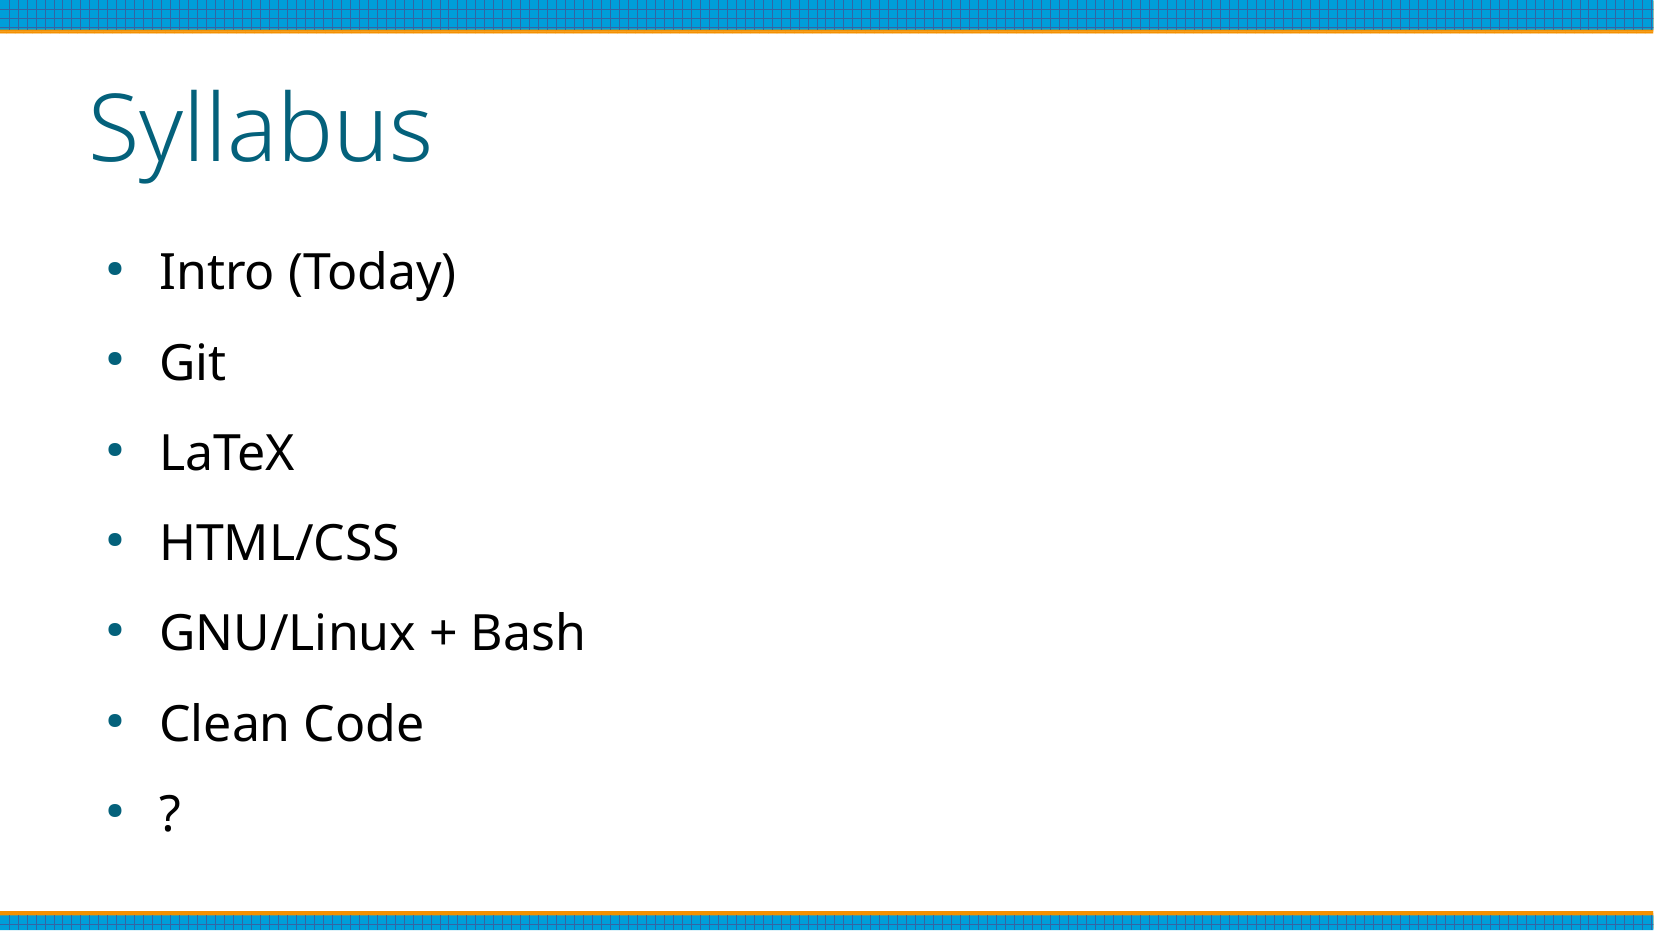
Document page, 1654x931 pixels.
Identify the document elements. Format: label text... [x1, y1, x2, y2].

list Intro (Today) Git LaTeX HTML/CSS GNU/Linux + Bash Clean Code ? [88, 236, 1565, 901]
title Syllabus [88, 44, 1565, 207]
